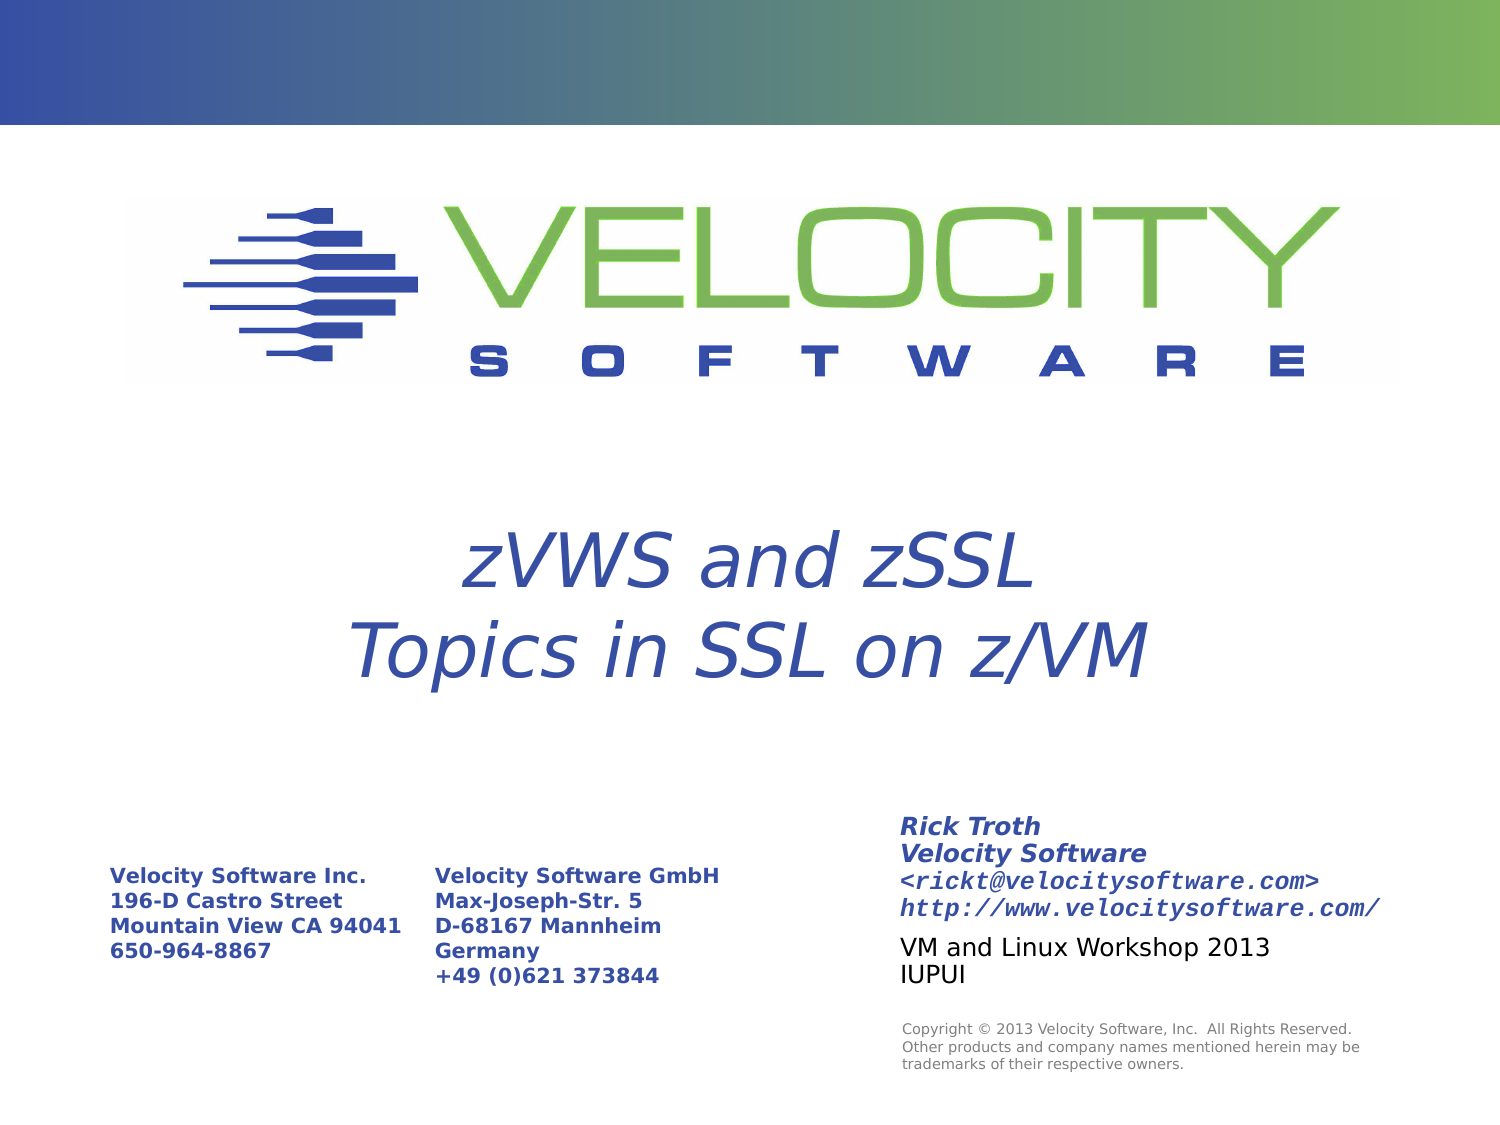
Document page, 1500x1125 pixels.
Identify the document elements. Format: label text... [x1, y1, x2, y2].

picture [125, 195, 1401, 385]
text_box VM and Linux Workshop 2013 IUPUI [900, 934, 1451, 1016]
text_box Rick Troth Velocity Software <rickt@velocitysoftware.com> http://www.velocitysoftware.com/ [900, 794, 1450, 934]
title zVWS and zSSL Topics in SSL on z/VM [50, 487, 1450, 719]
